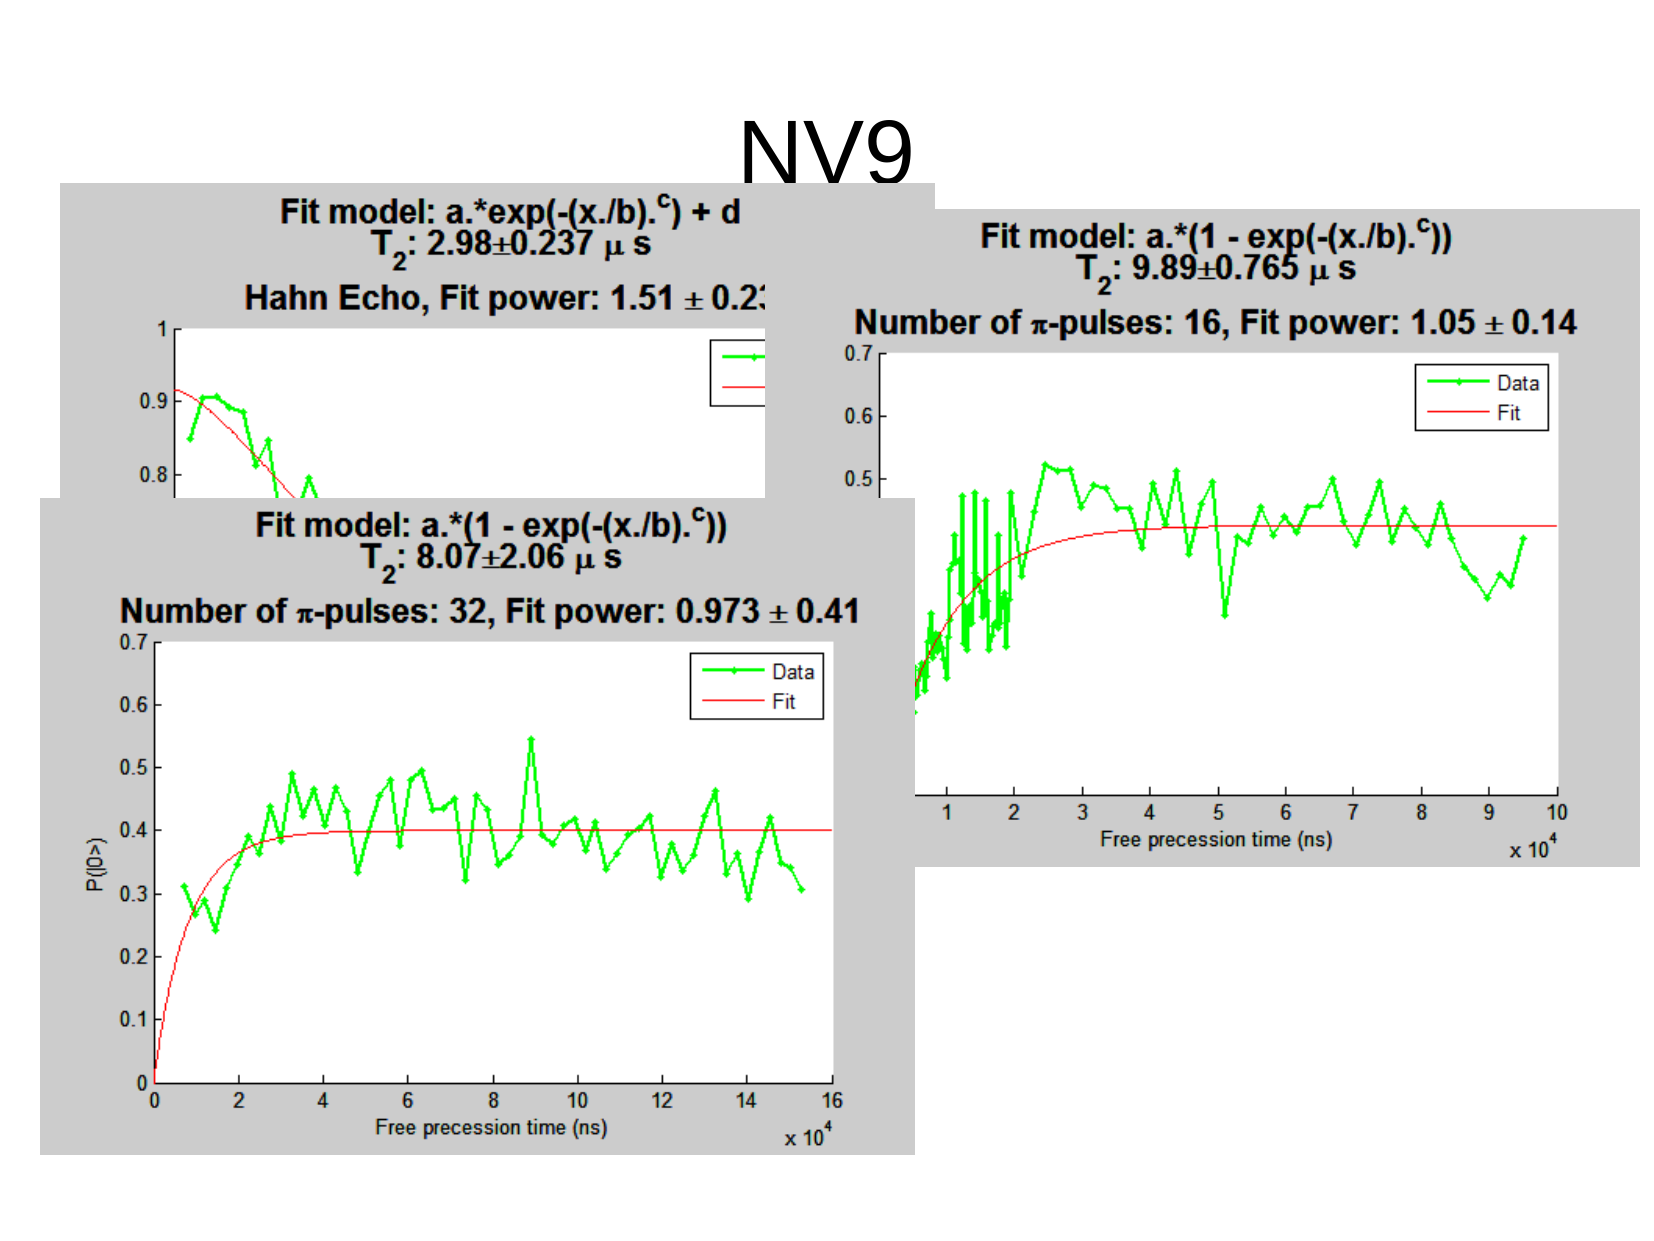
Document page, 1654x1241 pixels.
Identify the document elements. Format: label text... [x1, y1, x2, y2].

title NV9 [82, 49, 1571, 209]
picture [40, 183, 1640, 1156]
